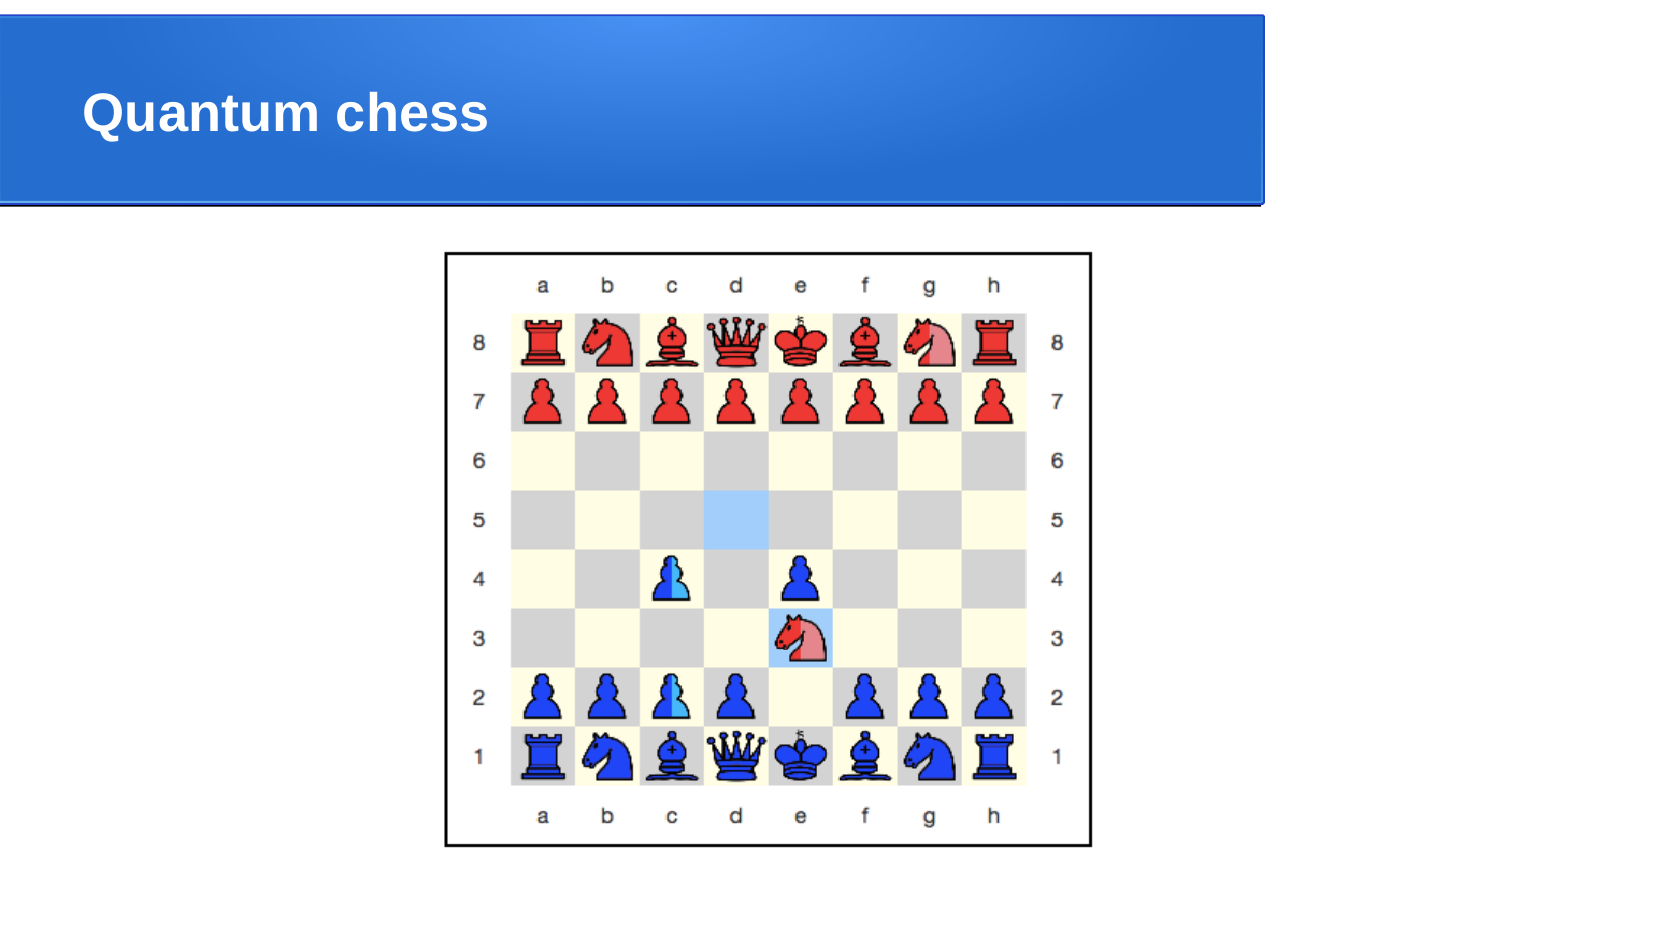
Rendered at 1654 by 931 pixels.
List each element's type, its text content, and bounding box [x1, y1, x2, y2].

picture [437, 247, 1098, 851]
title Quantum chess [82, 35, 1235, 189]
